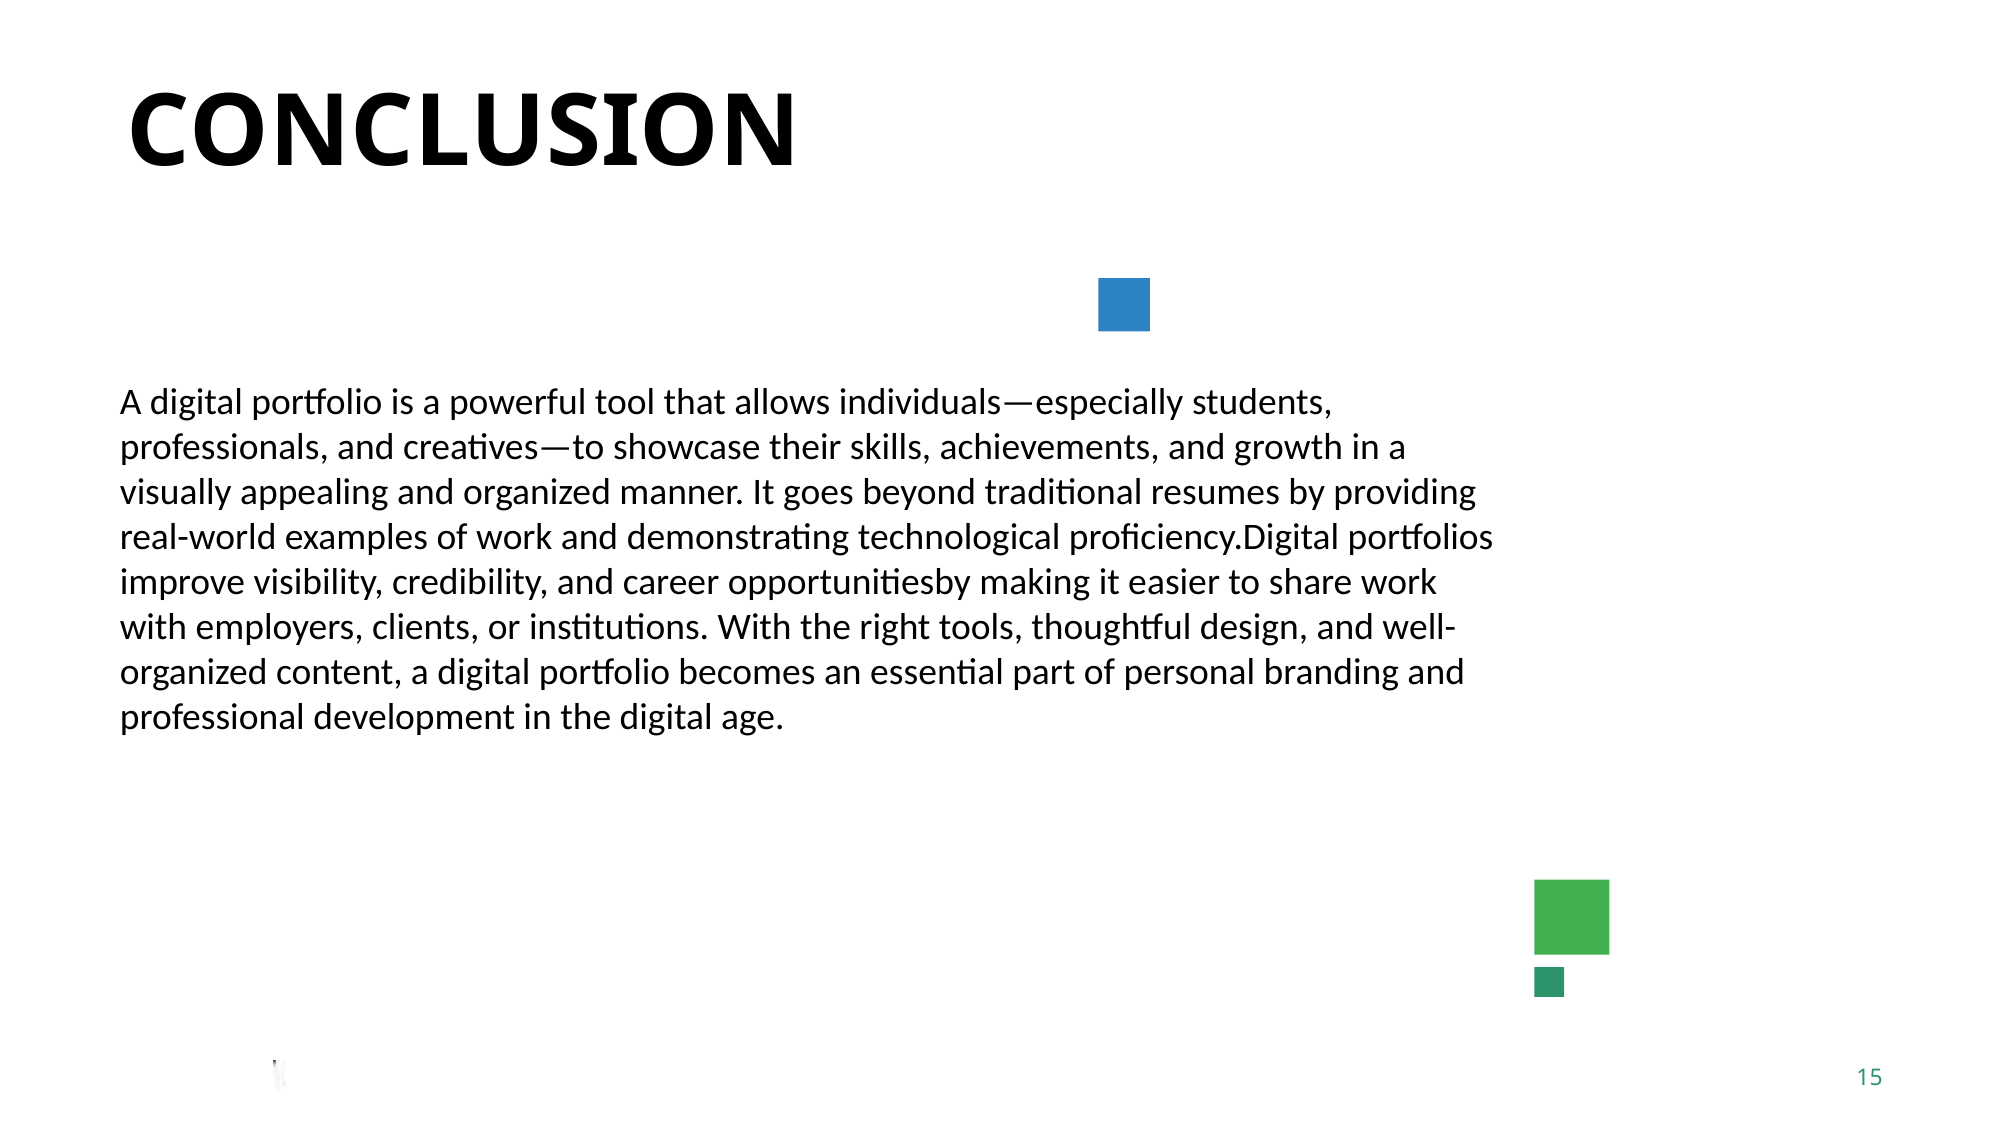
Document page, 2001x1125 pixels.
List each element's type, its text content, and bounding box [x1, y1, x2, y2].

text_box 15 [1849, 1061, 1888, 1094]
text_box [1098, 278, 1150, 332]
title CONCLUSION [123, 63, 876, 187]
text_box [1534, 967, 1565, 997]
text_box [1534, 879, 1610, 955]
picture [273, 1060, 286, 1091]
text_box A digital portfolio is a powerful tool that allows individuals—especially students, professionals, and creatives—to showcase their skills, achievements, and growth in a visually appealing and organized manner. It goes beyond traditional resumes by providing real-world examples of work and demonstrating technological proficiency.Digital portfolios improve visibility, credibility, and career opportunitiesby making it easier to share work with employers, clients, or institutions. With the right tools, thoughtful design, and well-organized content, a digital portfolio becomes an essential part of personal branding and professional development in the digital age. [104, 369, 1522, 749]
